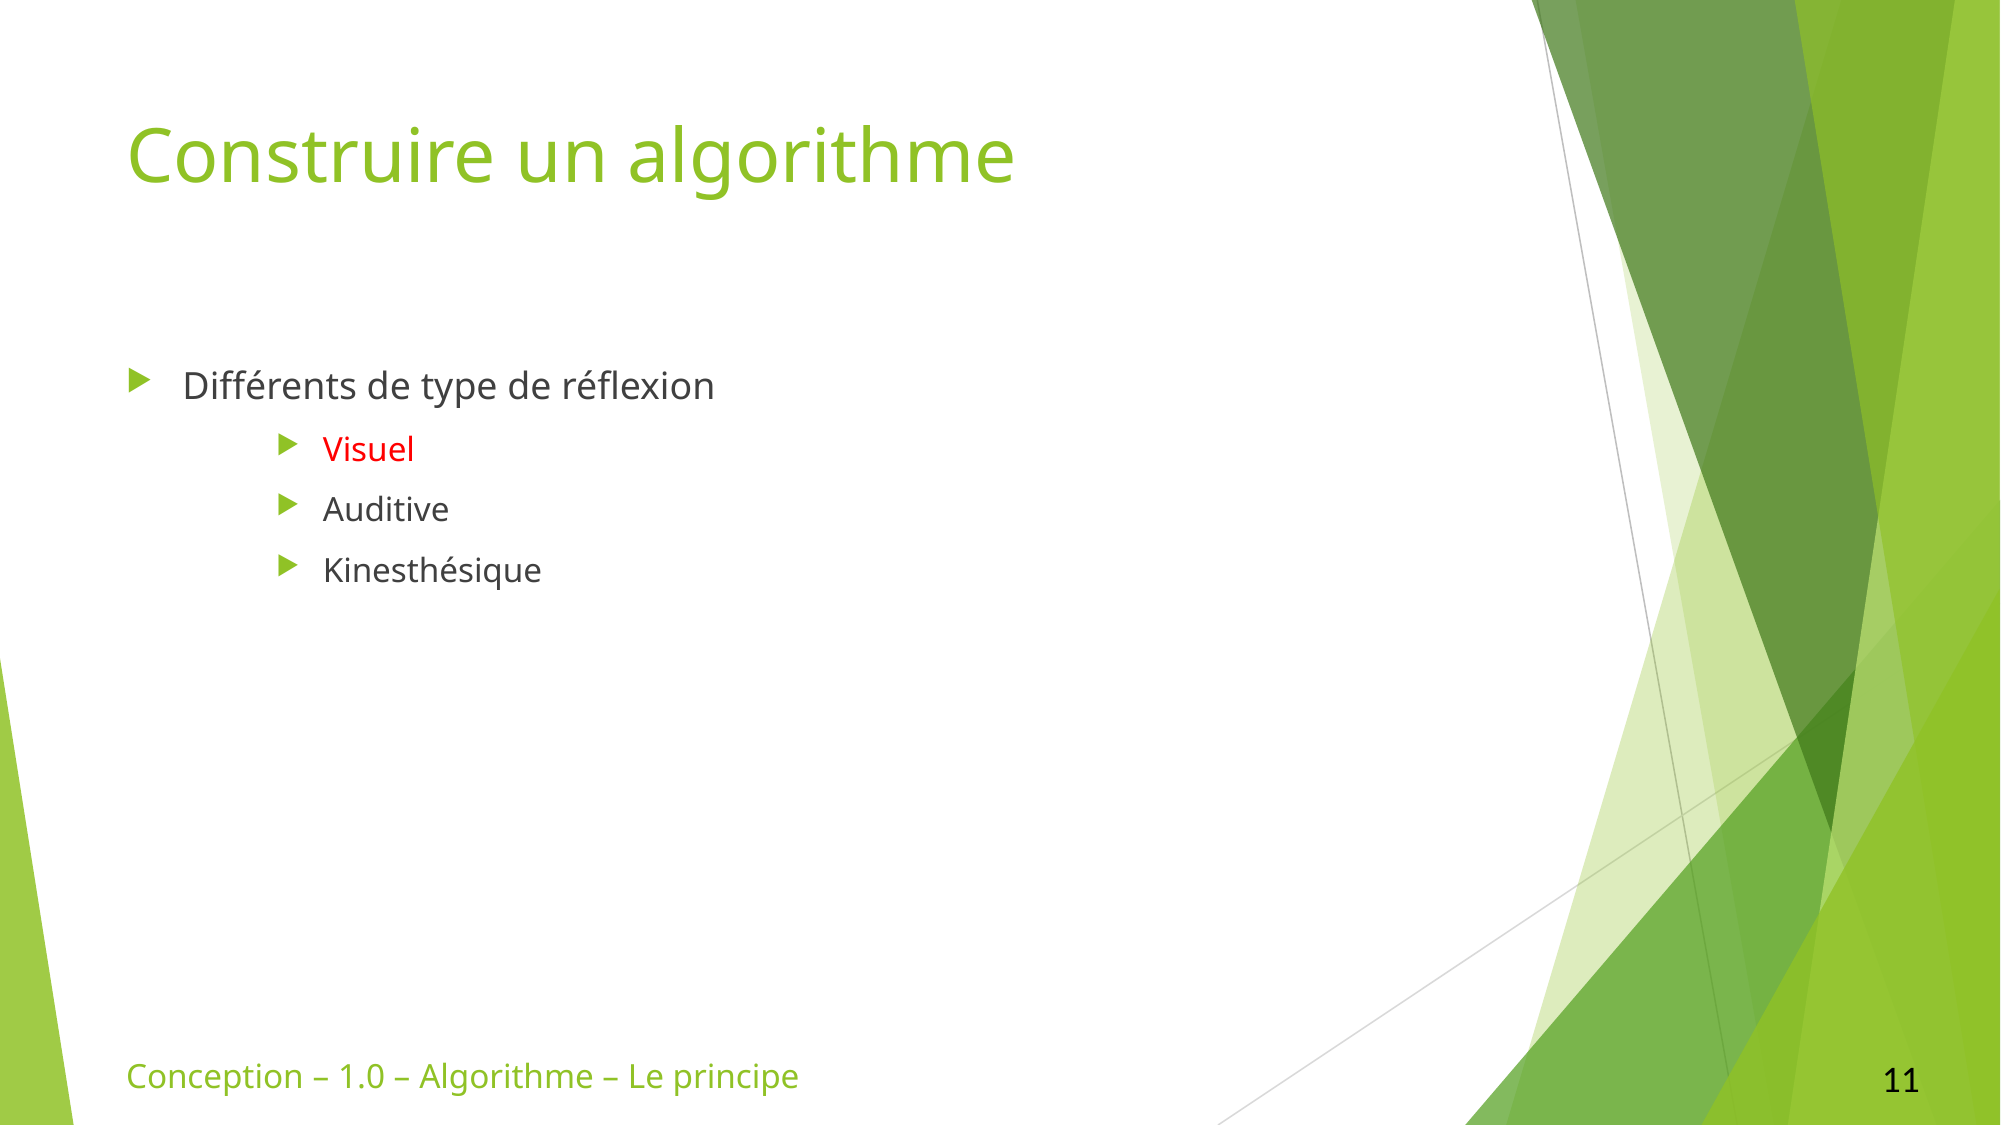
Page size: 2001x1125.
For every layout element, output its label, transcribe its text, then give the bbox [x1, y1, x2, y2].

title Construire un algorithme [111, 99, 1522, 317]
text_box Conception – 1.0 – Algorithme – Le principe [111, 1047, 1094, 1109]
text_box [1866, 1047, 1979, 1108]
list Différents de type de réflexion Visuel Auditive Kinesthésique [111, 354, 1522, 992]
